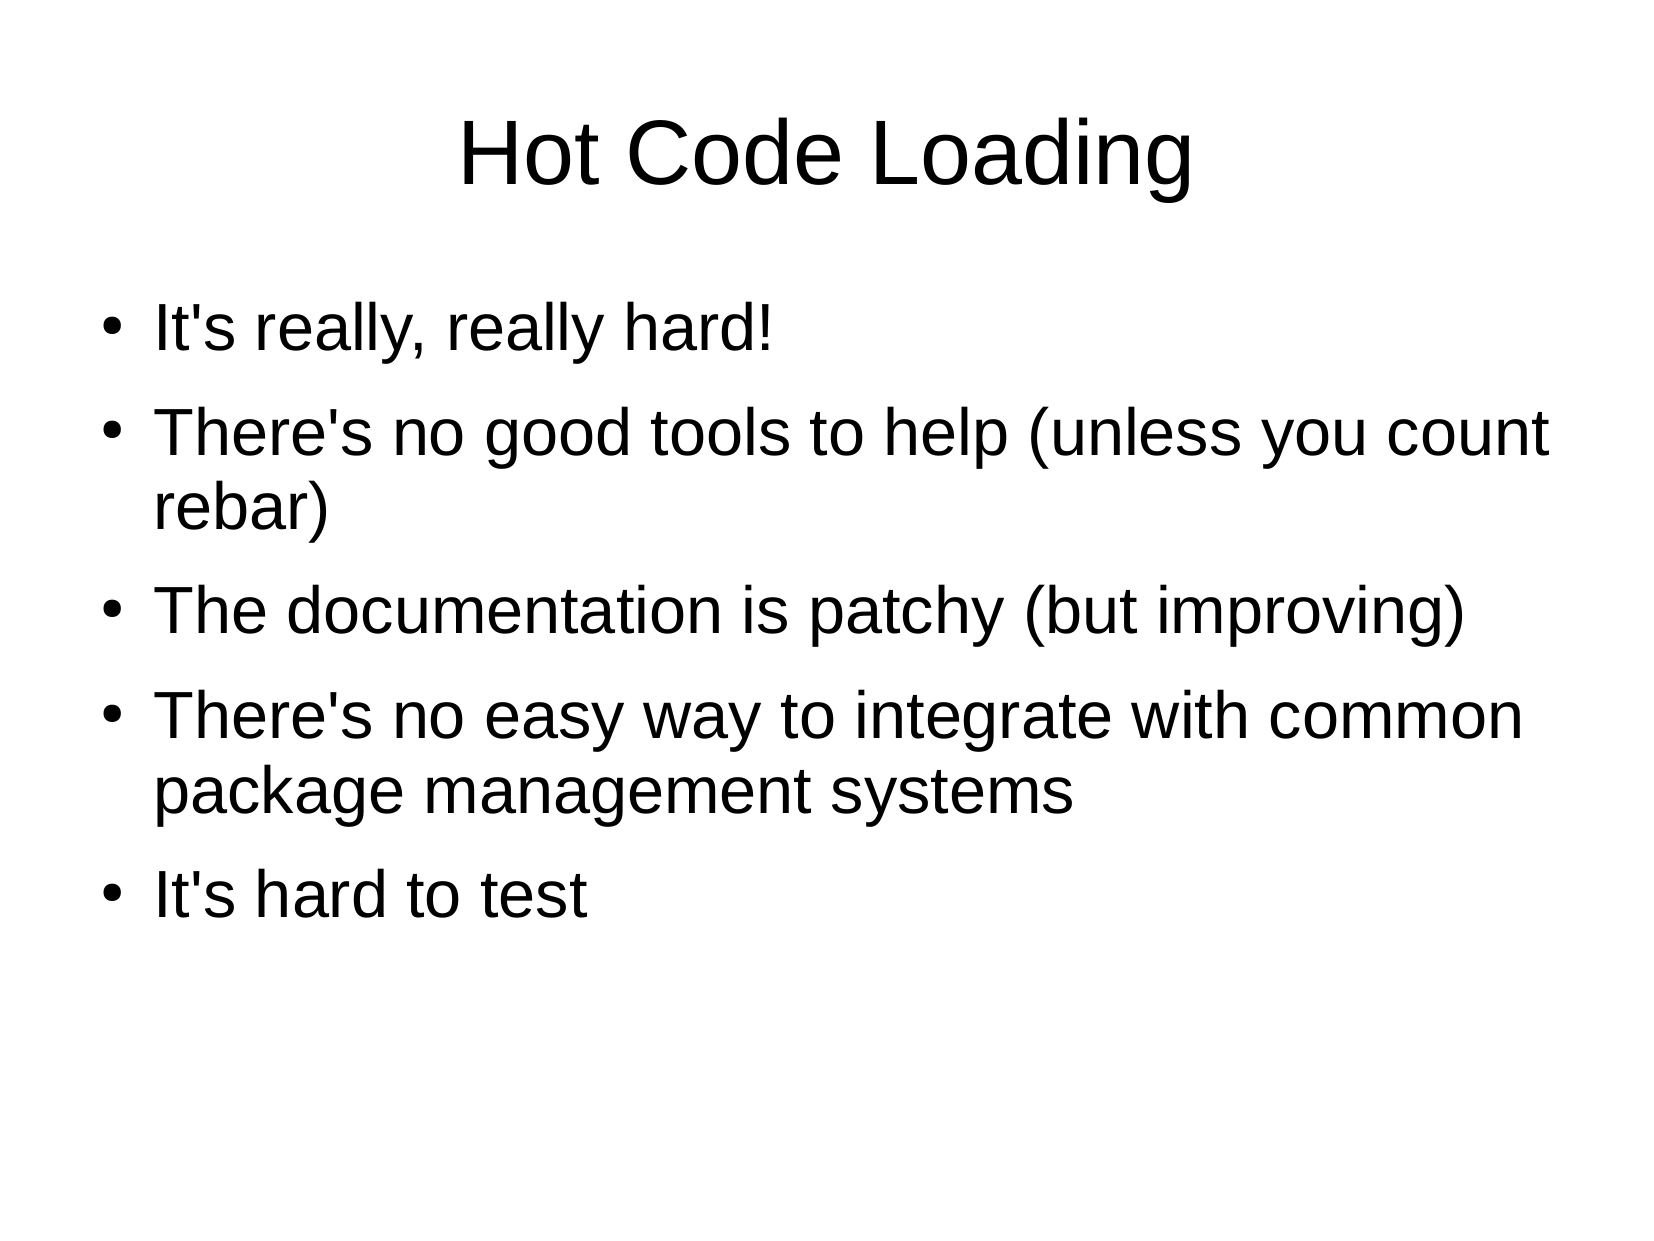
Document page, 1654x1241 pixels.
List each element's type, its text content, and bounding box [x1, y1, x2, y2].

list It's really, really hard! There's no good tools to help (unless you count rebar) The documentation is patchy (but improving) There's no easy way to integrate with common package management systems It's hard to test [82, 290, 1571, 1109]
title Hot Code Loading [82, 49, 1571, 257]
